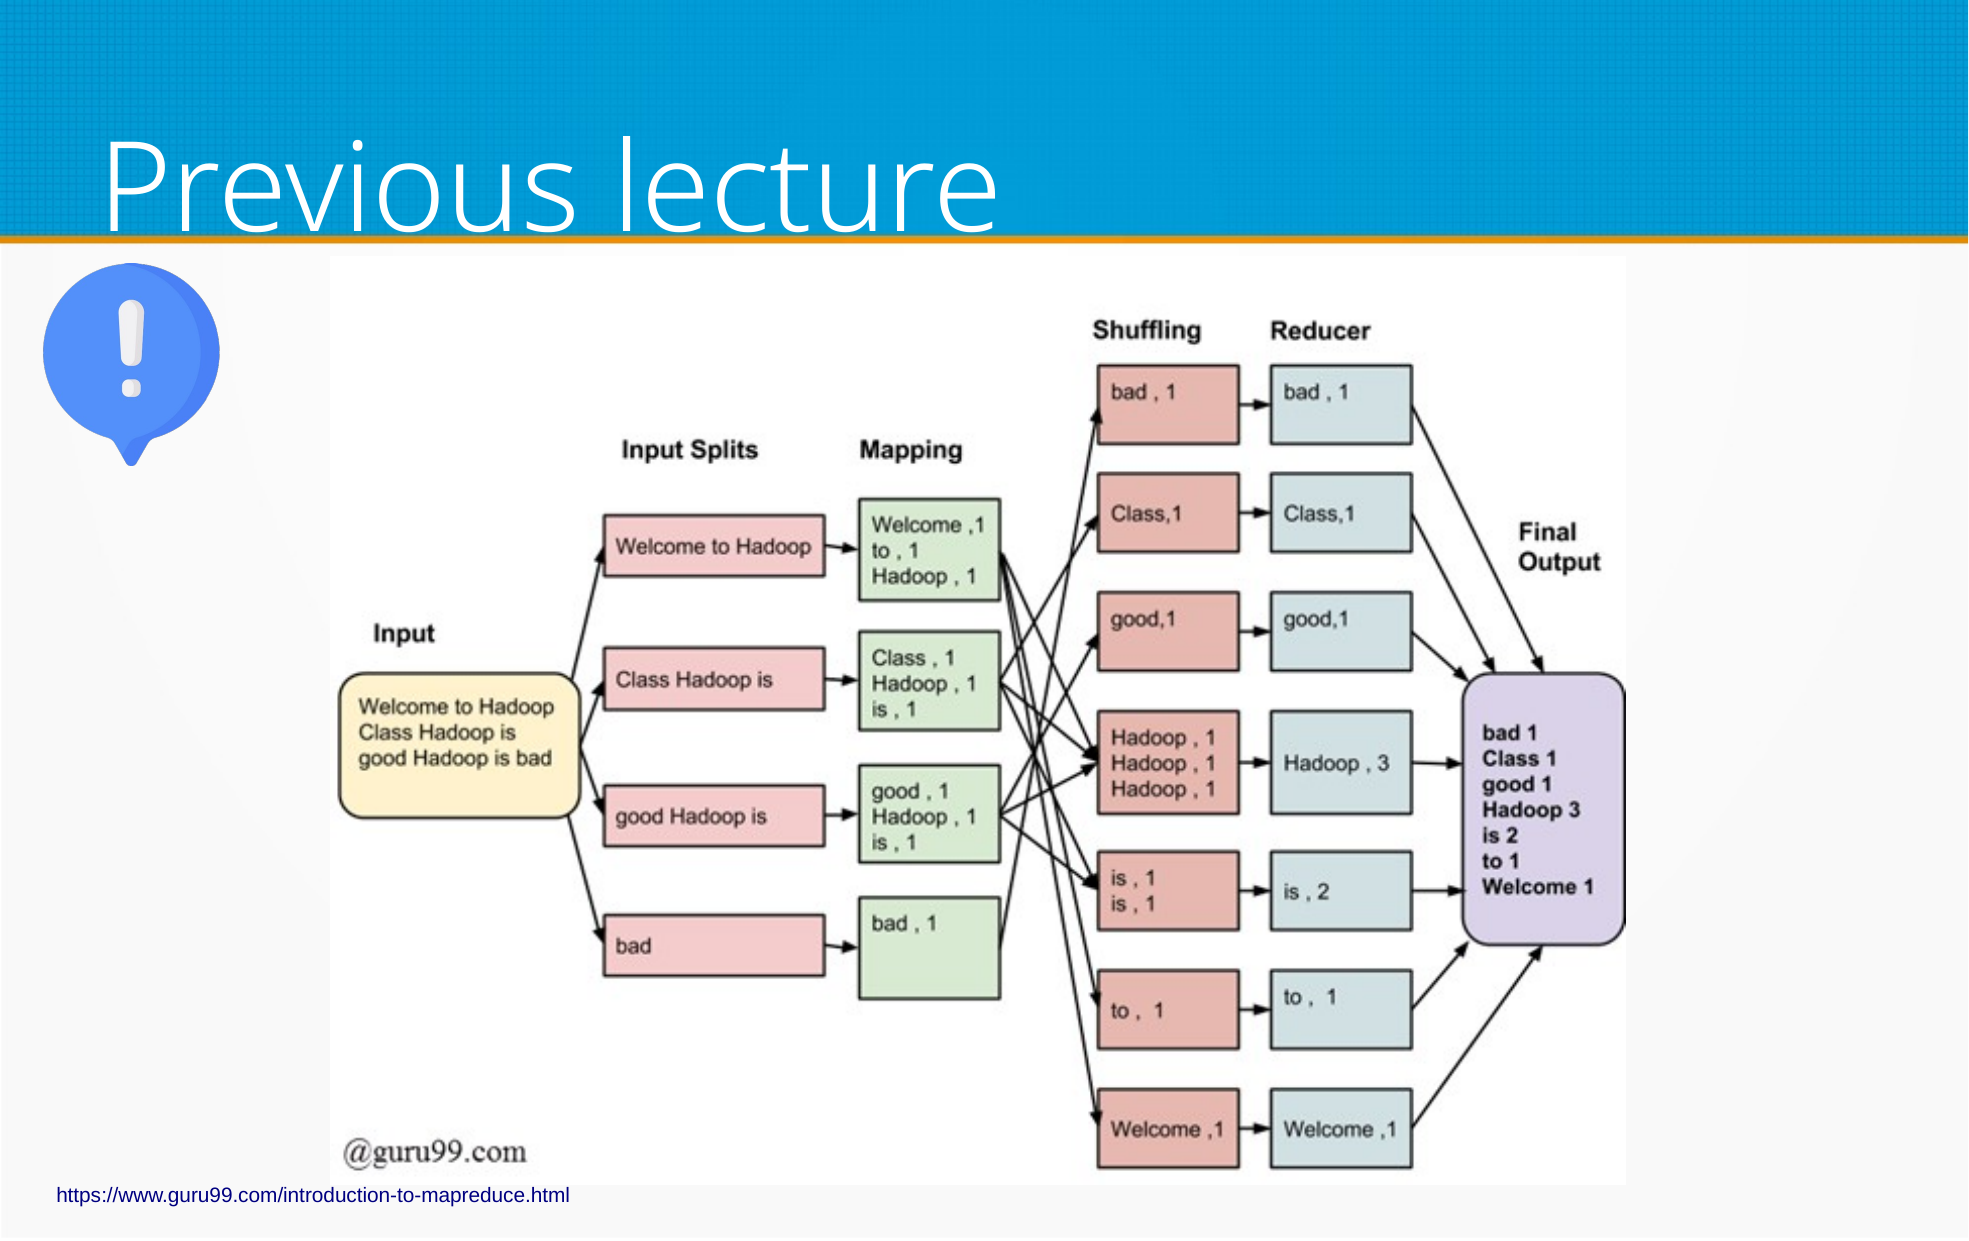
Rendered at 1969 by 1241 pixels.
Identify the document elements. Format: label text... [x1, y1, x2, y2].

title Previous lecture [98, 49, 1870, 257]
picture [0, 233, 1969, 1241]
text_box https://www.guru99.com/introduction-to-mapreduce.html [41, 1176, 586, 1216]
